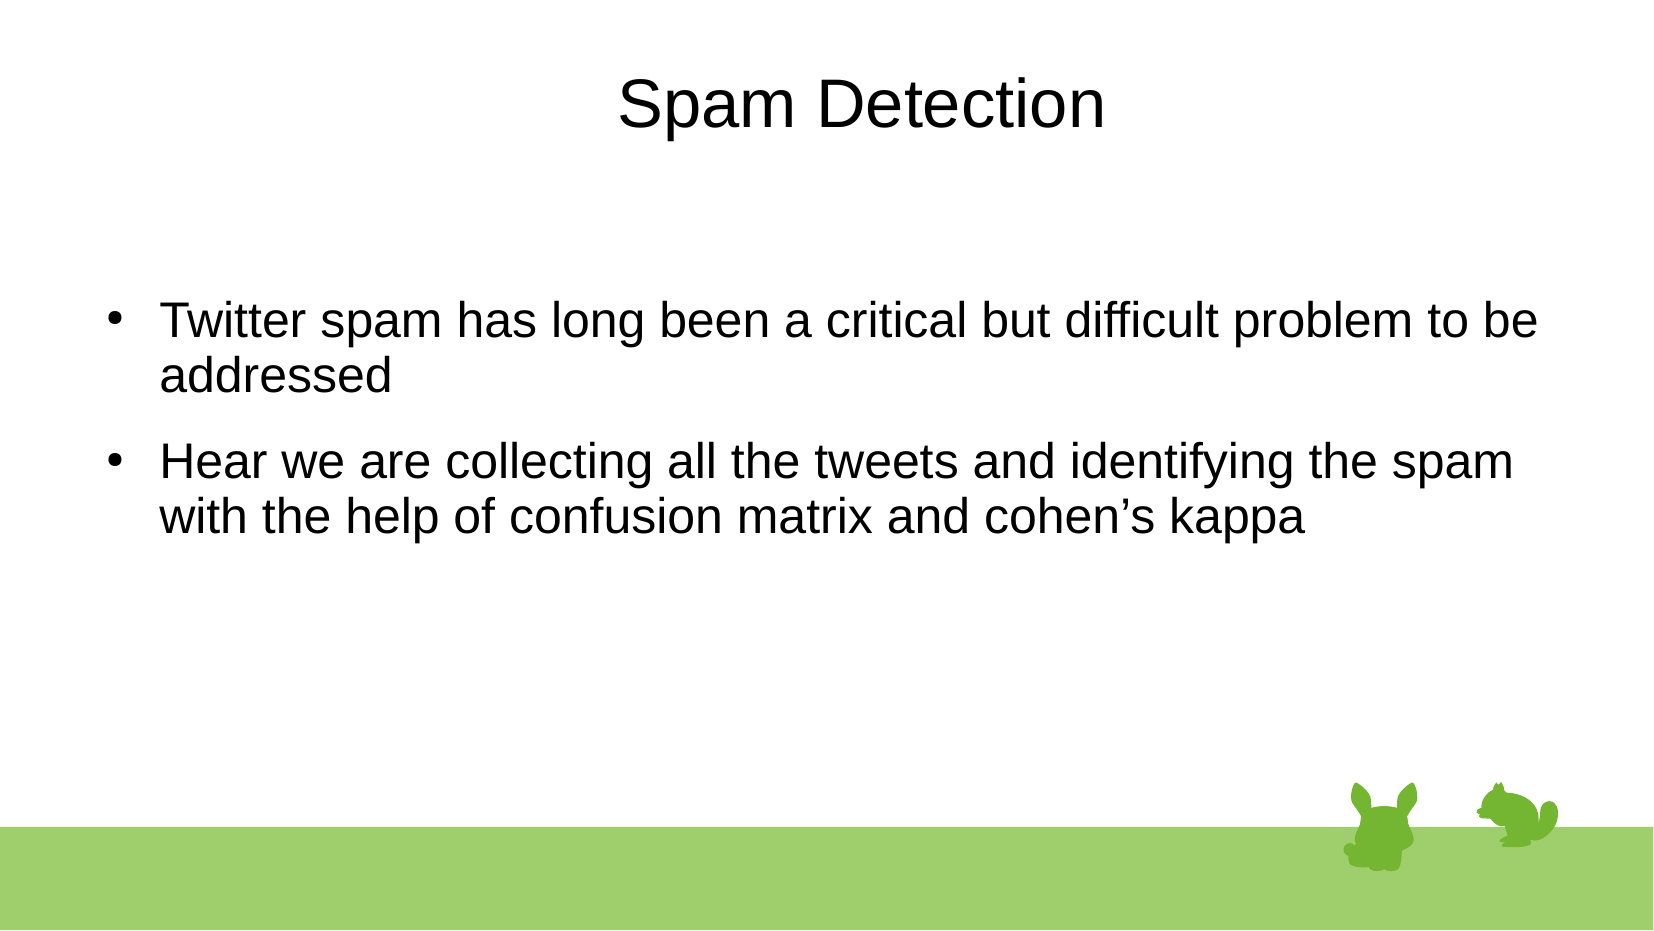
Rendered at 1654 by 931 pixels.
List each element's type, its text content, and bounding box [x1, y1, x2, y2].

list Twitter spam has long been a critical but difficult problem to be addressed Hear we are collecting all the tweets and identifying the spam with the help of confusion matrix and cohen’s kappa [88, 206, 1565, 739]
title Spam Detection [88, 29, 1565, 178]
